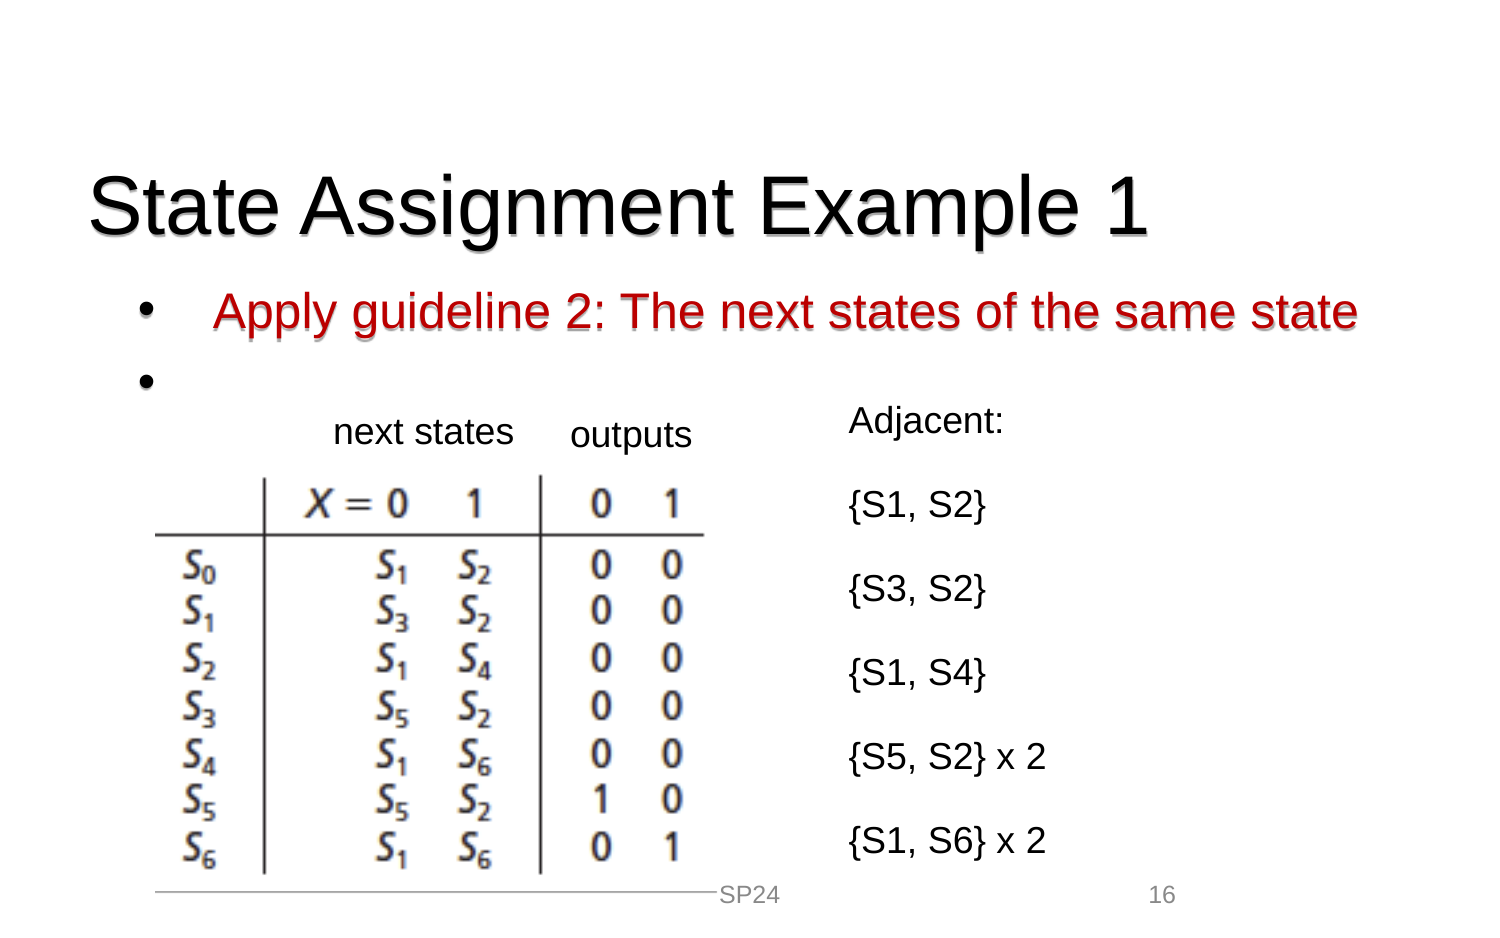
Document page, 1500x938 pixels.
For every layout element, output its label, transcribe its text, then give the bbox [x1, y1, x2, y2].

title State Assignment Example 1 [72, 143, 1434, 251]
list Apply guideline 2: The next states of the same state [122, 270, 1434, 849]
picture [155, 849, 718, 891]
footer SP24 [496, 868, 1004, 919]
slide_number <number> [1133, 868, 1471, 919]
text_box next states [318, 399, 532, 461]
text_box Adjacent: {S1, S2} {S3, S2} {S1, S4} {S5, S2} x 2 {S1, S6} x 2 [833, 392, 1272, 911]
text_box outputs [554, 402, 710, 464]
